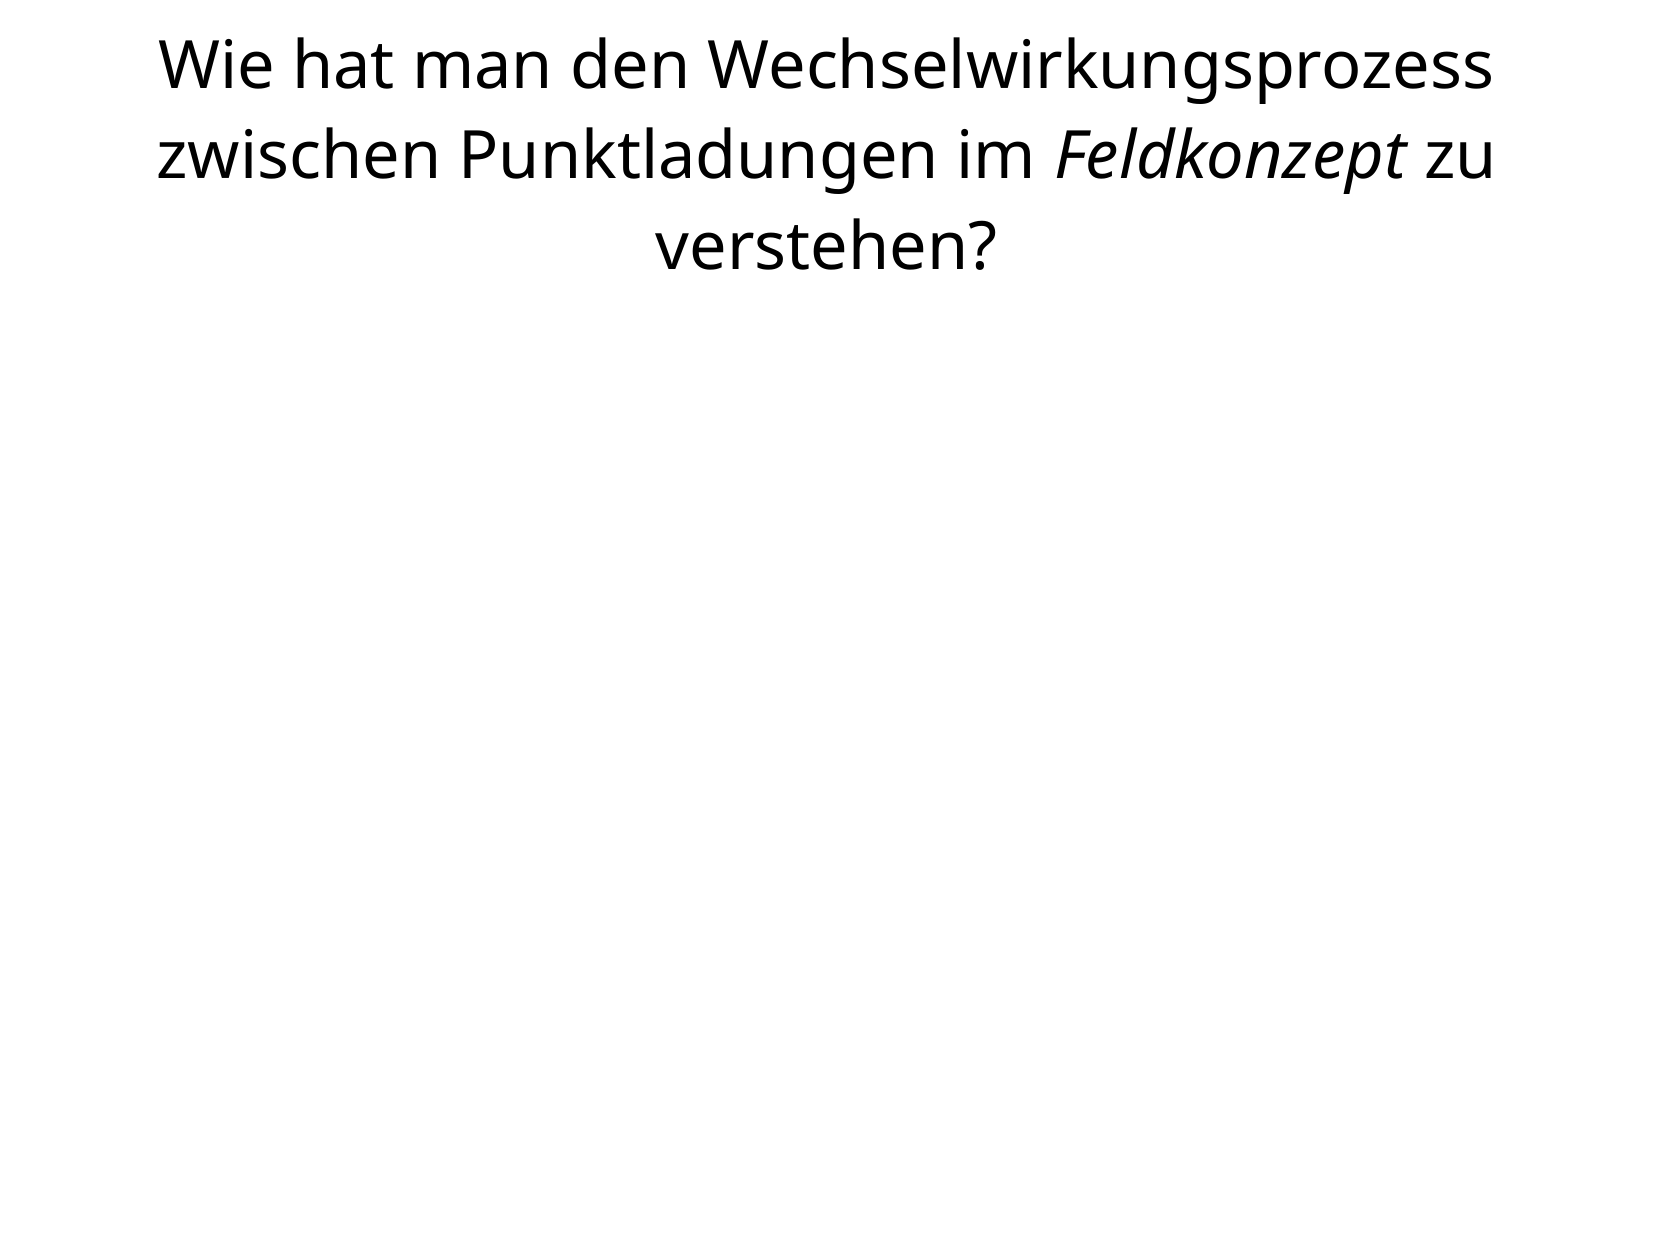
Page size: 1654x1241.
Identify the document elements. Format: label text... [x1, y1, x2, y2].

title Wie hat man den Wechselwirkungsprozess zwischen Punktladungen im Feldkonzept zu verstehen? [82, 19, 1571, 287]
